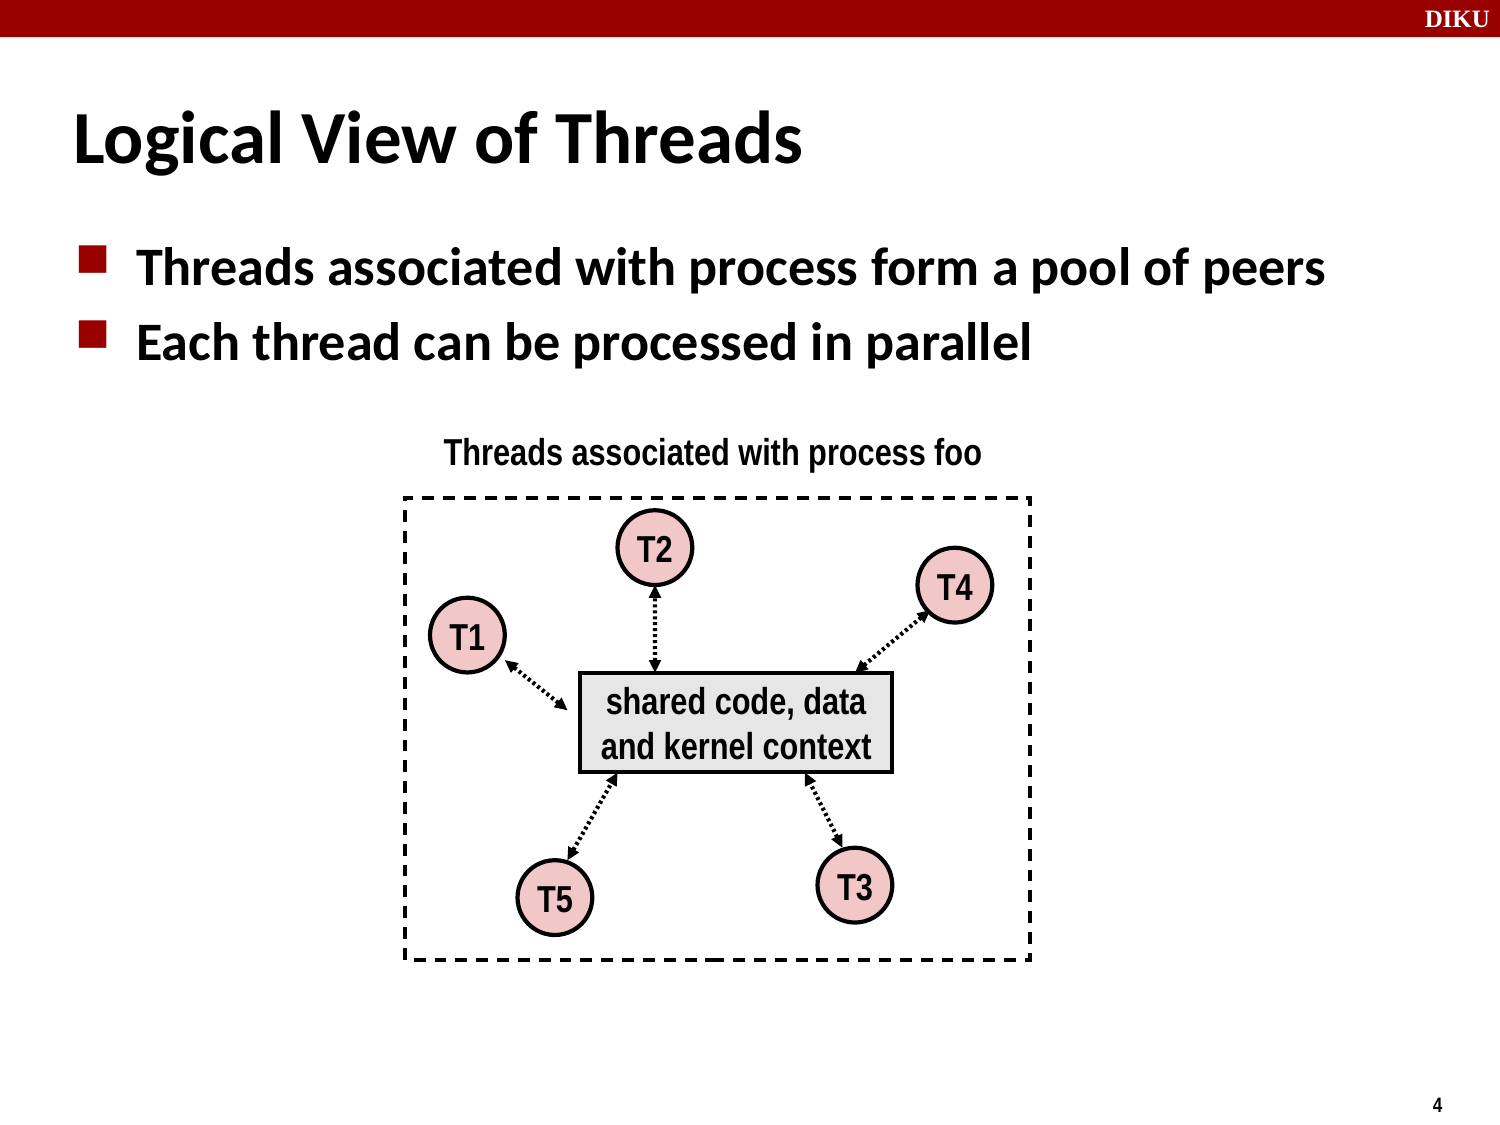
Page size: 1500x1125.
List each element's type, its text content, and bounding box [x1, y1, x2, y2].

text_box T4 [917, 547, 993, 623]
text_box Threads associated with process form a pool of peers Each thread can be processed in parallel [65, 223, 1361, 1039]
text_box Logical View of Threads [58, 71, 1304, 197]
text_box T5 [517, 860, 593, 936]
text_box T3 [817, 847, 893, 923]
text_box T2 [617, 510, 693, 585]
text_box T1 [429, 597, 505, 673]
text_box shared code, data and kernel context [579, 672, 893, 773]
text_box Threads associated with process foo [429, 420, 997, 481]
